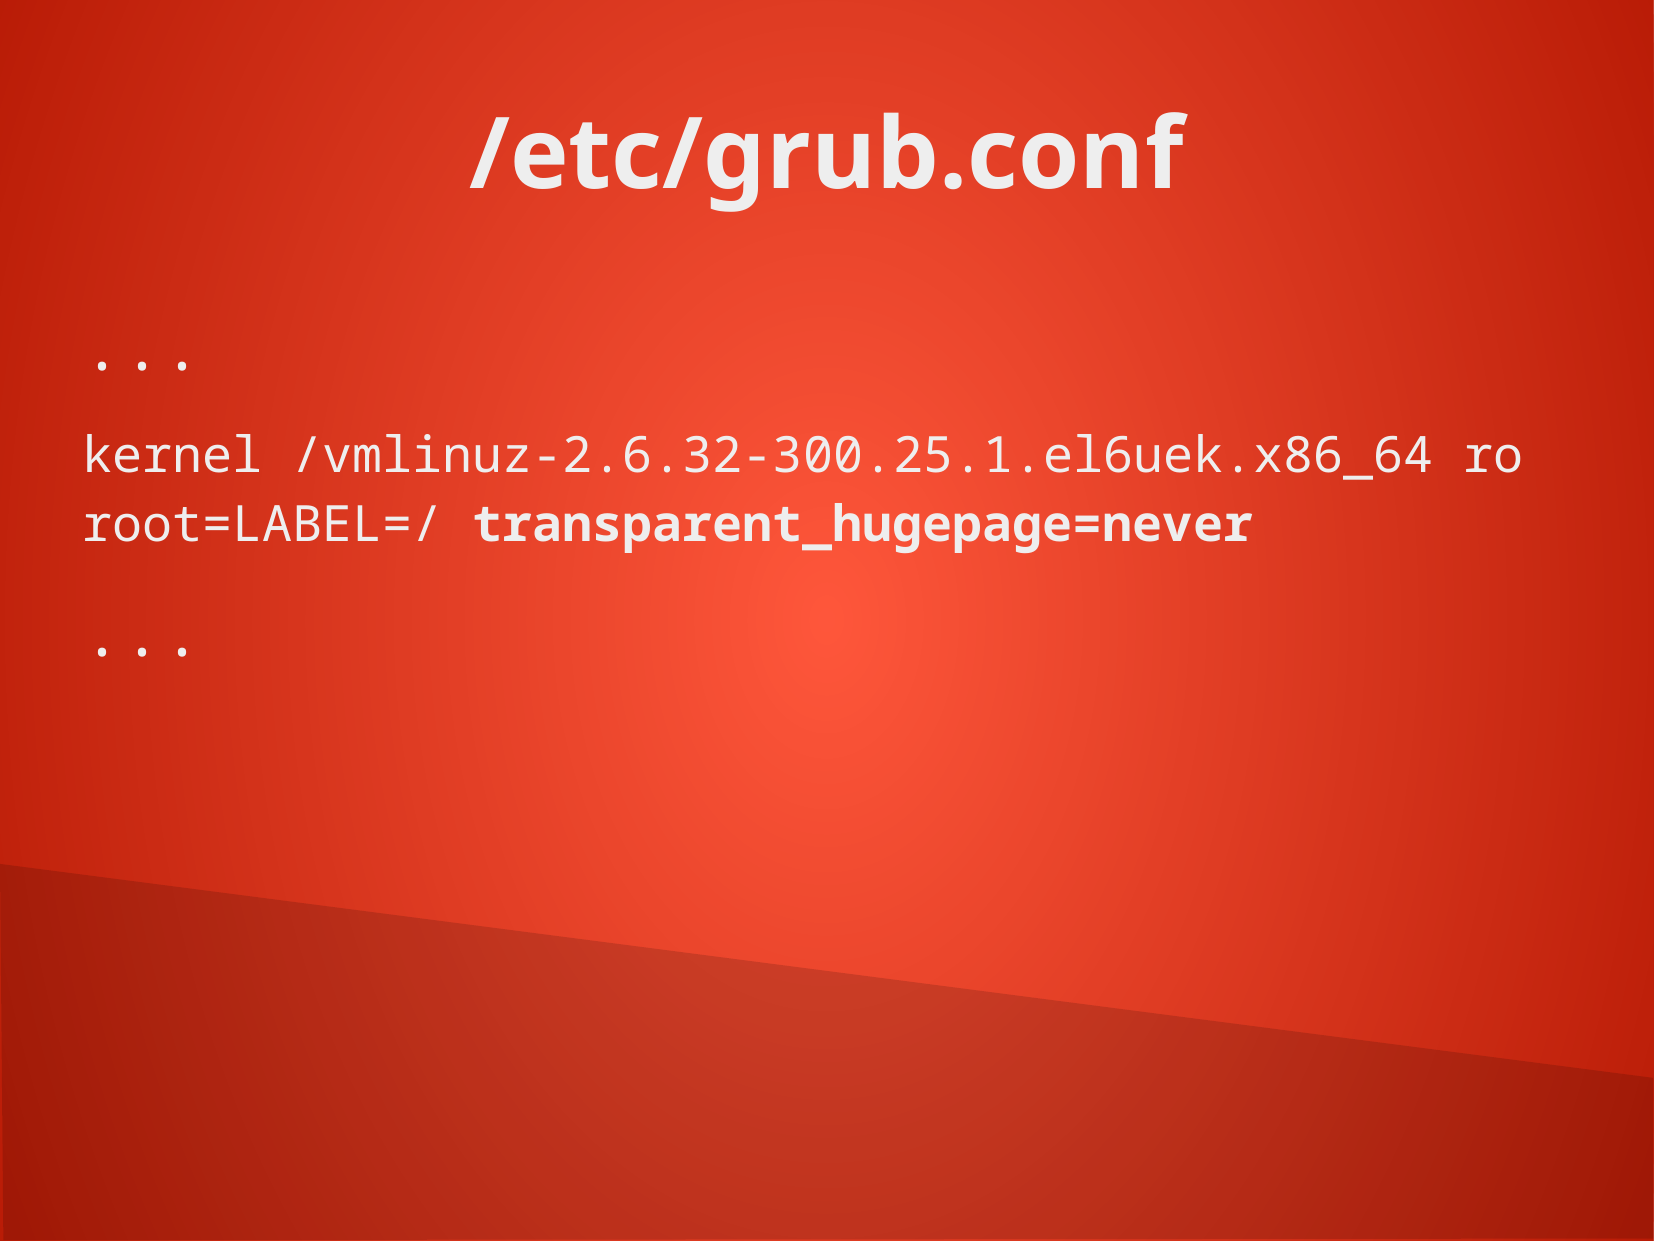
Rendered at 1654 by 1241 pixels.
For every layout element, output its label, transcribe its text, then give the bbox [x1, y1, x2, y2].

list ... kernel /vmlinuz-2.6.32-300.25.1.el6uek.x86_64 ro root=LABEL=/ transparent_hugepage=never ... [82, 299, 1571, 1019]
title /etc/grub.conf [82, 47, 1571, 252]
